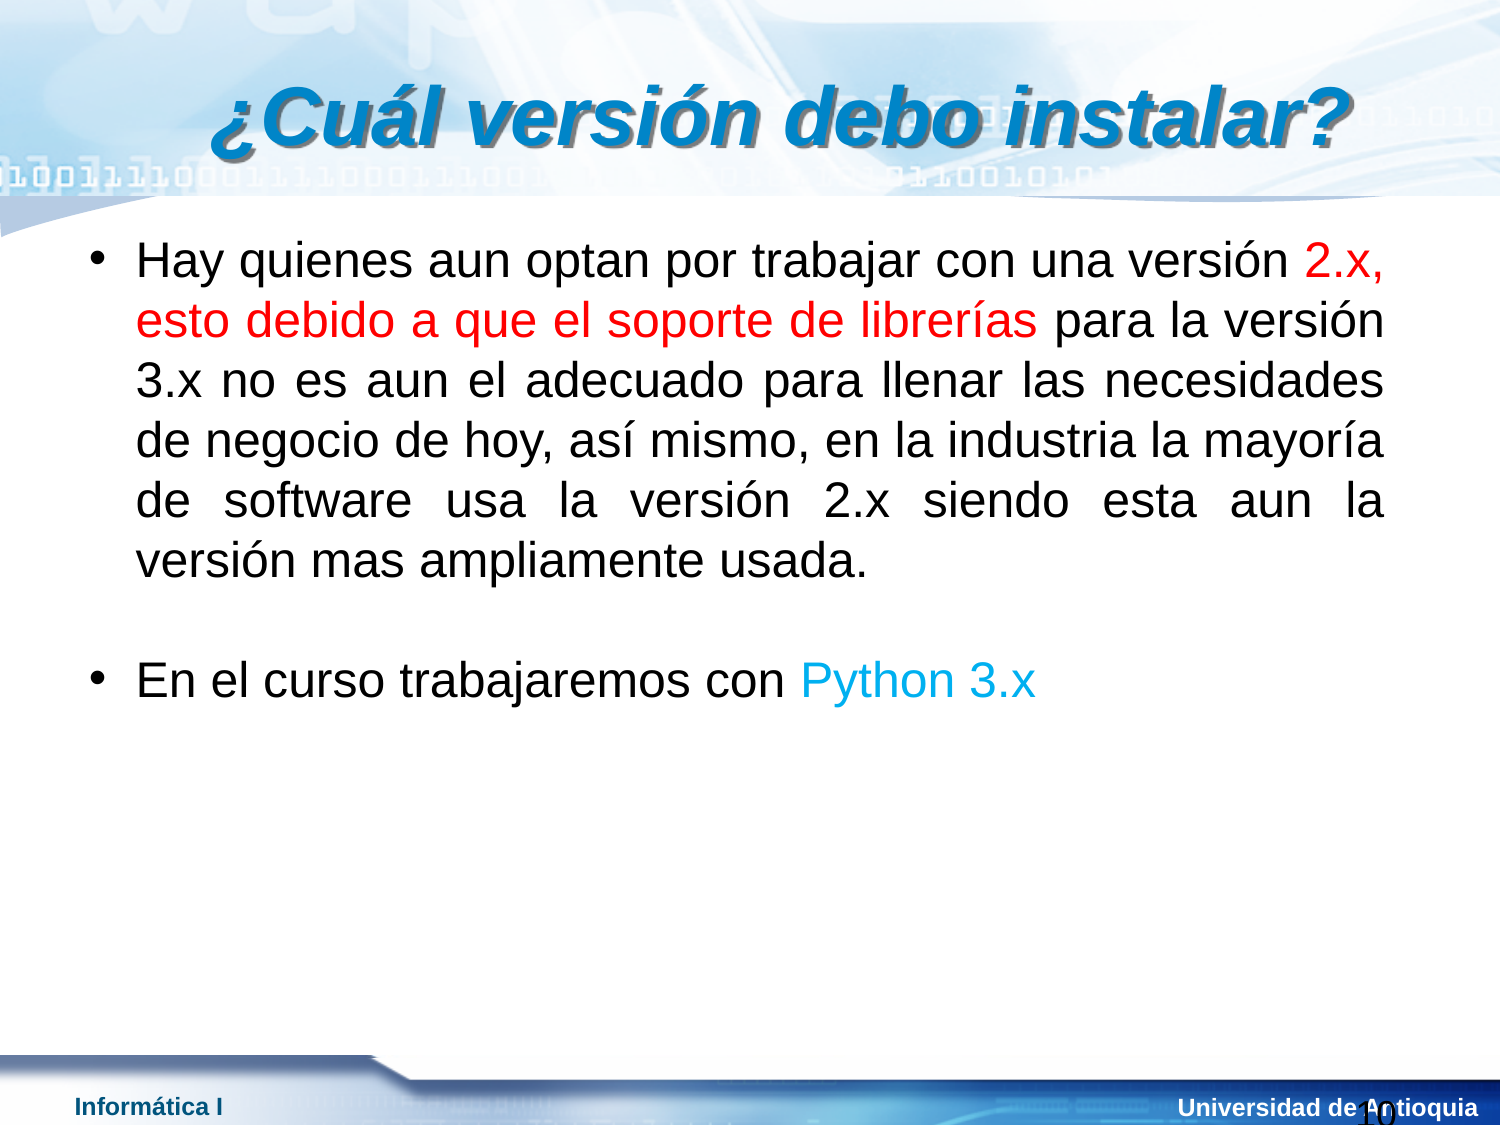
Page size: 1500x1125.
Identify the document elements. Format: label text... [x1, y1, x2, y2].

text_box Hay quienes aun optan por trabajar con una versión 2.x, esto debido a que el soporte de librerías para la versión 3.x no es aun el adecuado para llenar las necesidades de negocio de hoy, así mismo, en la industria la mayoría de software usa la versión 2.x siendo esta aun la versión mas ampliamente usada. En el curso trabajaremos con Python 3.x [74, 219, 1400, 715]
title ¿Cuál versión debo instalar? [195, 54, 1500, 243]
picture [0, 1055, 1500, 1125]
picture [1332, 1105, 1337, 1114]
picture [0, 0, 1500, 196]
slide_number <número> [1340, 1082, 1500, 1125]
